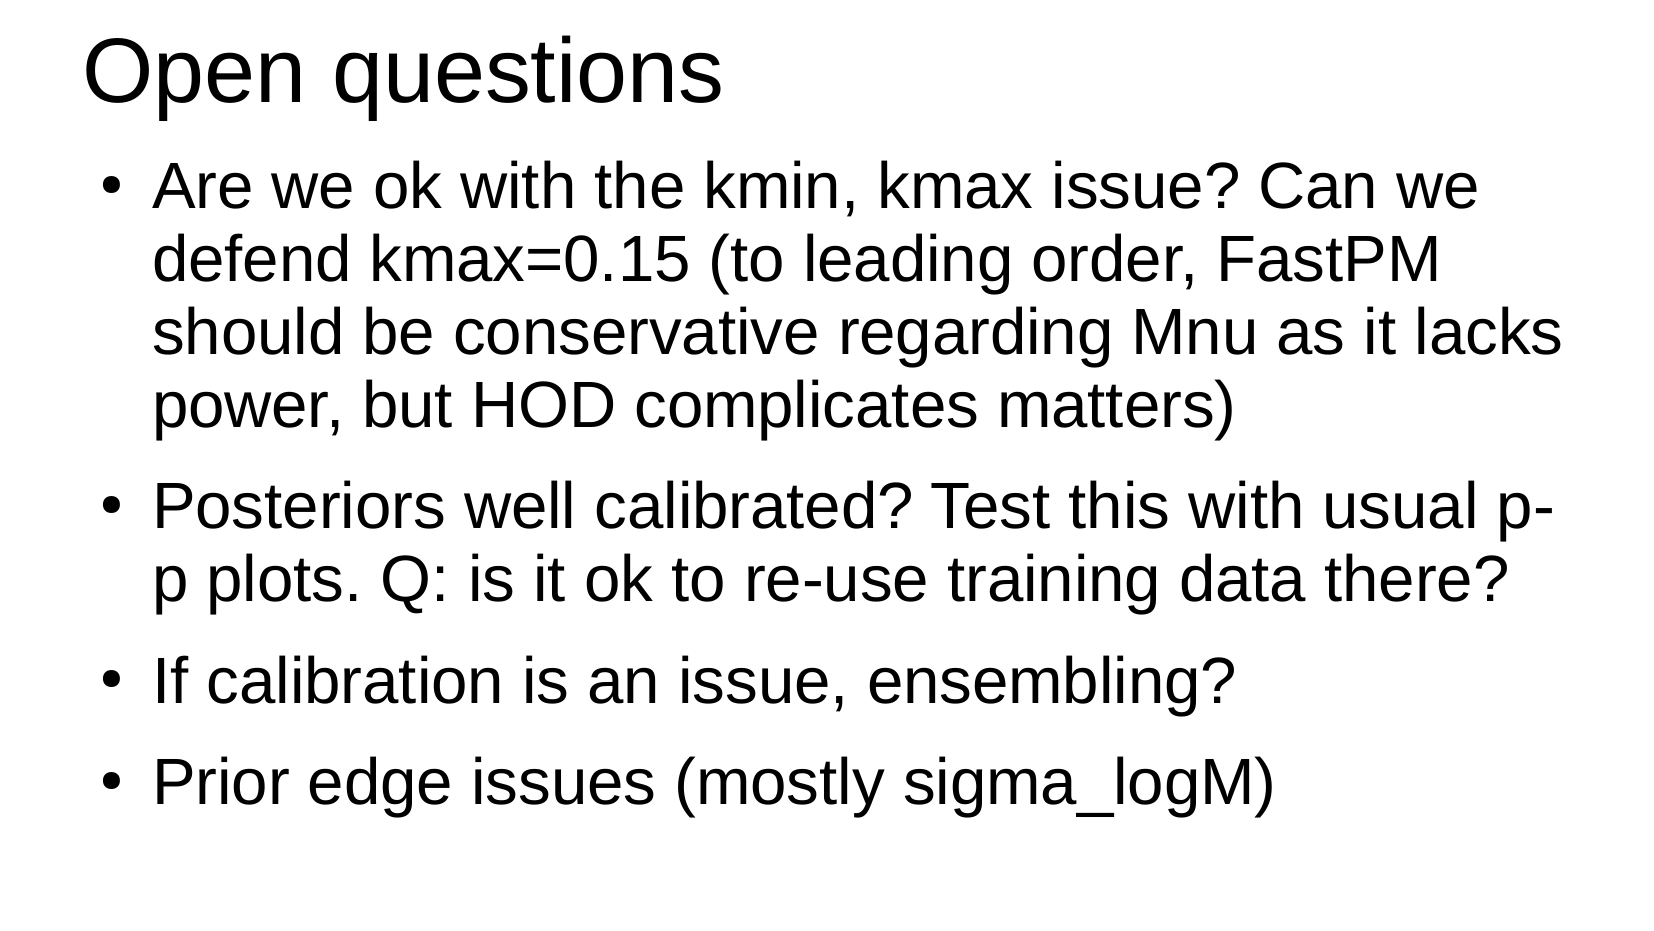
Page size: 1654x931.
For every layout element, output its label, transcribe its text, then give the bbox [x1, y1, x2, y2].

list Are we ok with the kmin, kmax issue? Can we defend kmax=0.15 (to leading order, FastPM should be conservative regarding Mnu as it lacks power, but HOD complicates matters) Posteriors well calibrated? Test this with usual p-p plots. Q: is it ok to re-use training data there? If calibration is an issue, ensembling? Prior edge issues (mostly sigma_logM) [82, 150, 1571, 886]
title Open questions [82, 19, 1571, 123]
